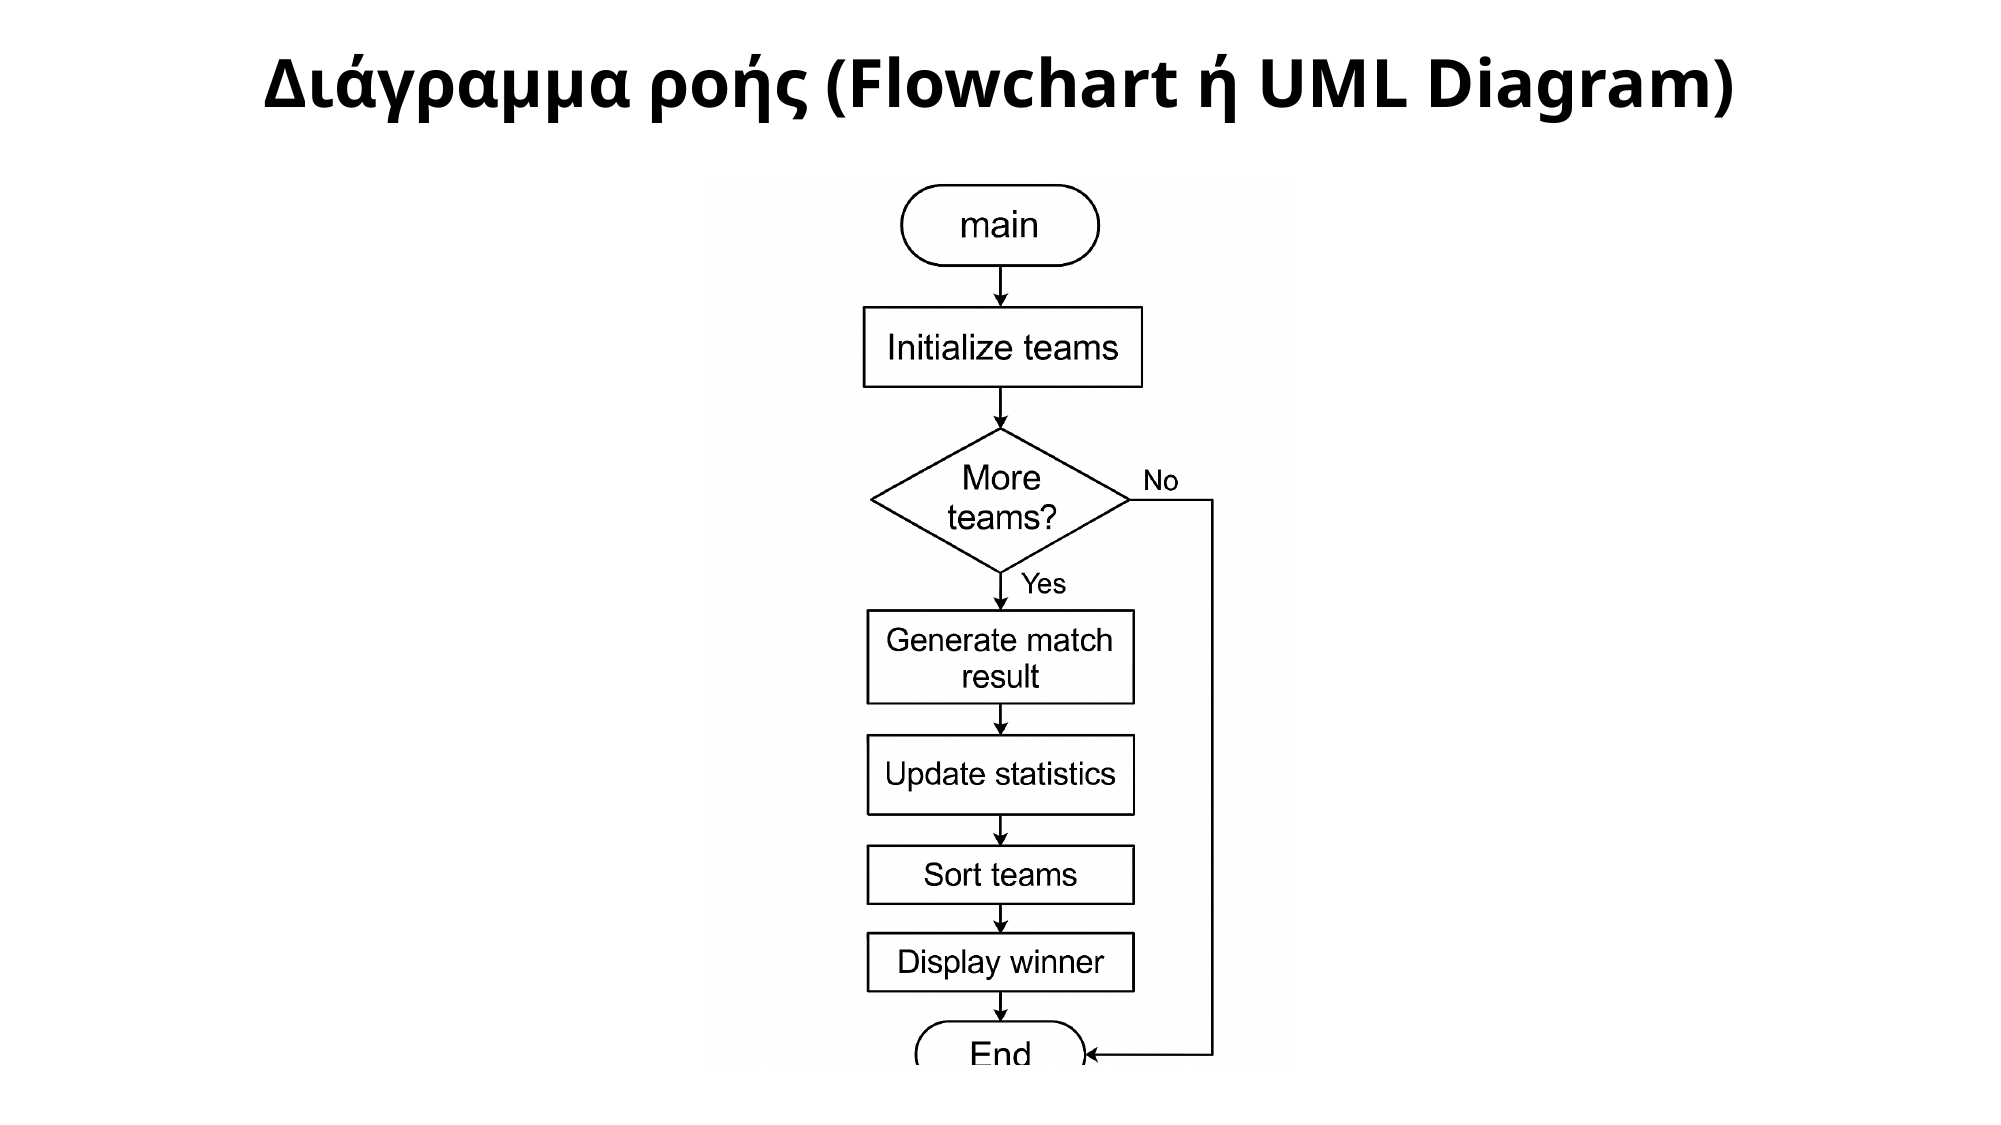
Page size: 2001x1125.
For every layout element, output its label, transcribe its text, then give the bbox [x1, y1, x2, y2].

picture [705, 180, 1295, 1065]
title Διάγραµµα ροής (Flowchart ή UML Diagram) [137, 20, 1863, 151]
